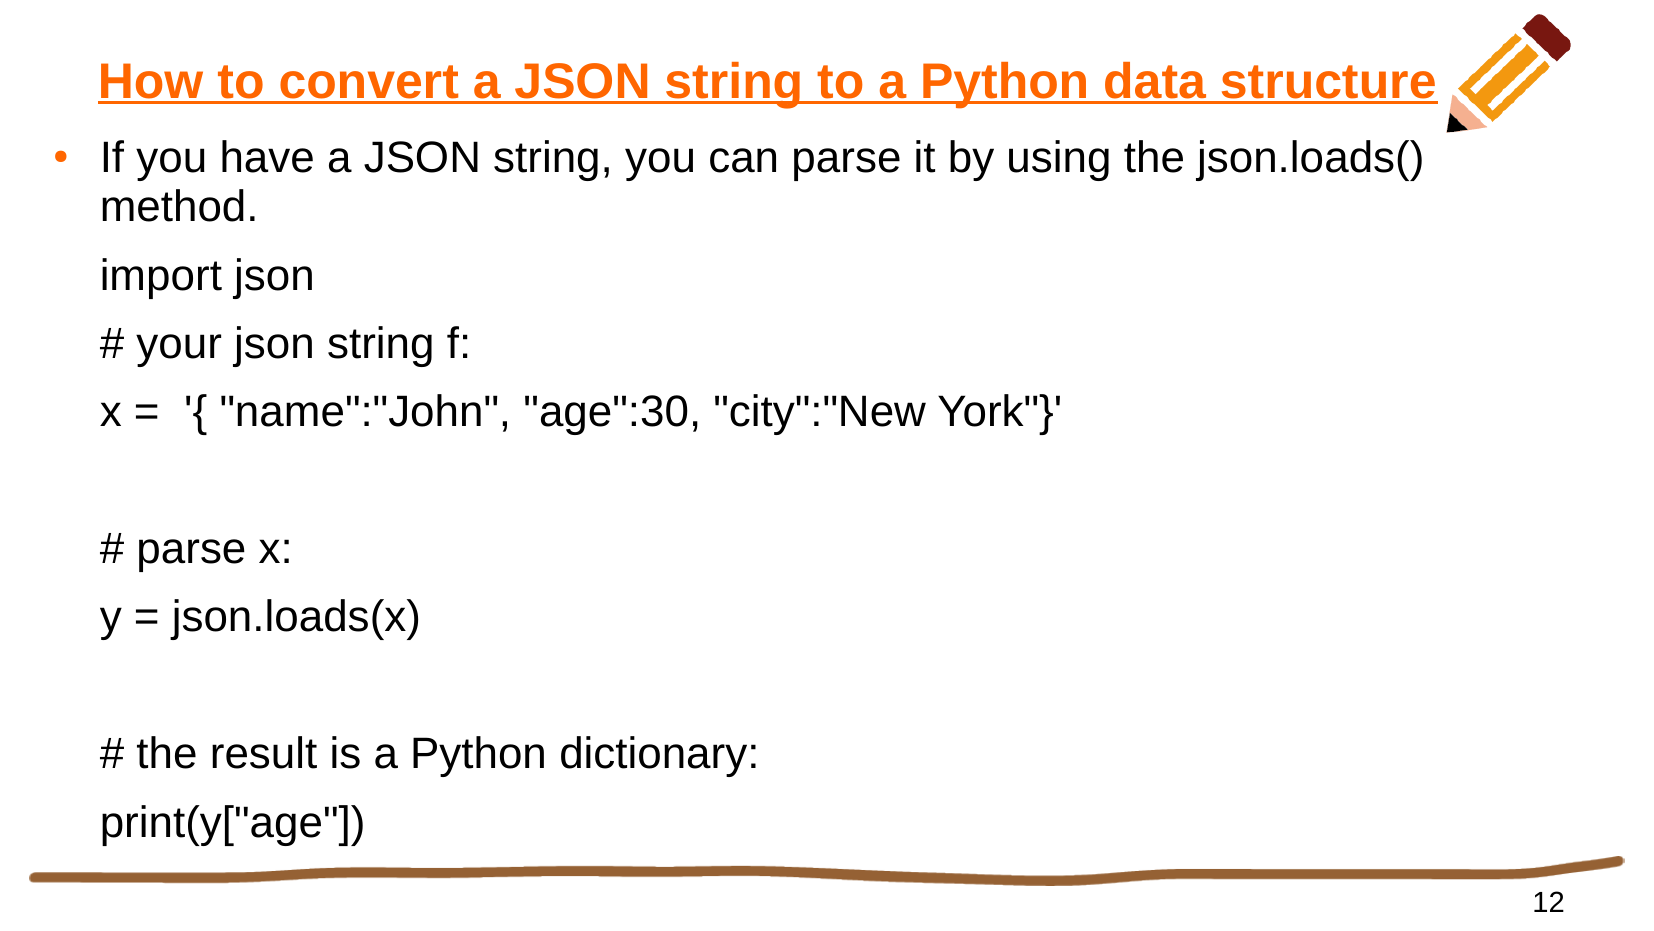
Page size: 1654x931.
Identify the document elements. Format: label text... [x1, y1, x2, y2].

list If you have a JSON string, you can parse it by using the json.loads() method. import json # your json string f: x = '{ "name":"John", "age":30, "city":"New York"}' # parse x: y = json.loads(x) # the result is a Python dictionary: print(y["age"]) [37, 132, 1538, 857]
picture [29, 856, 1625, 886]
picture [1446, 14, 1571, 133]
title How to convert a JSON string to a Python data structure [88, 29, 1447, 132]
